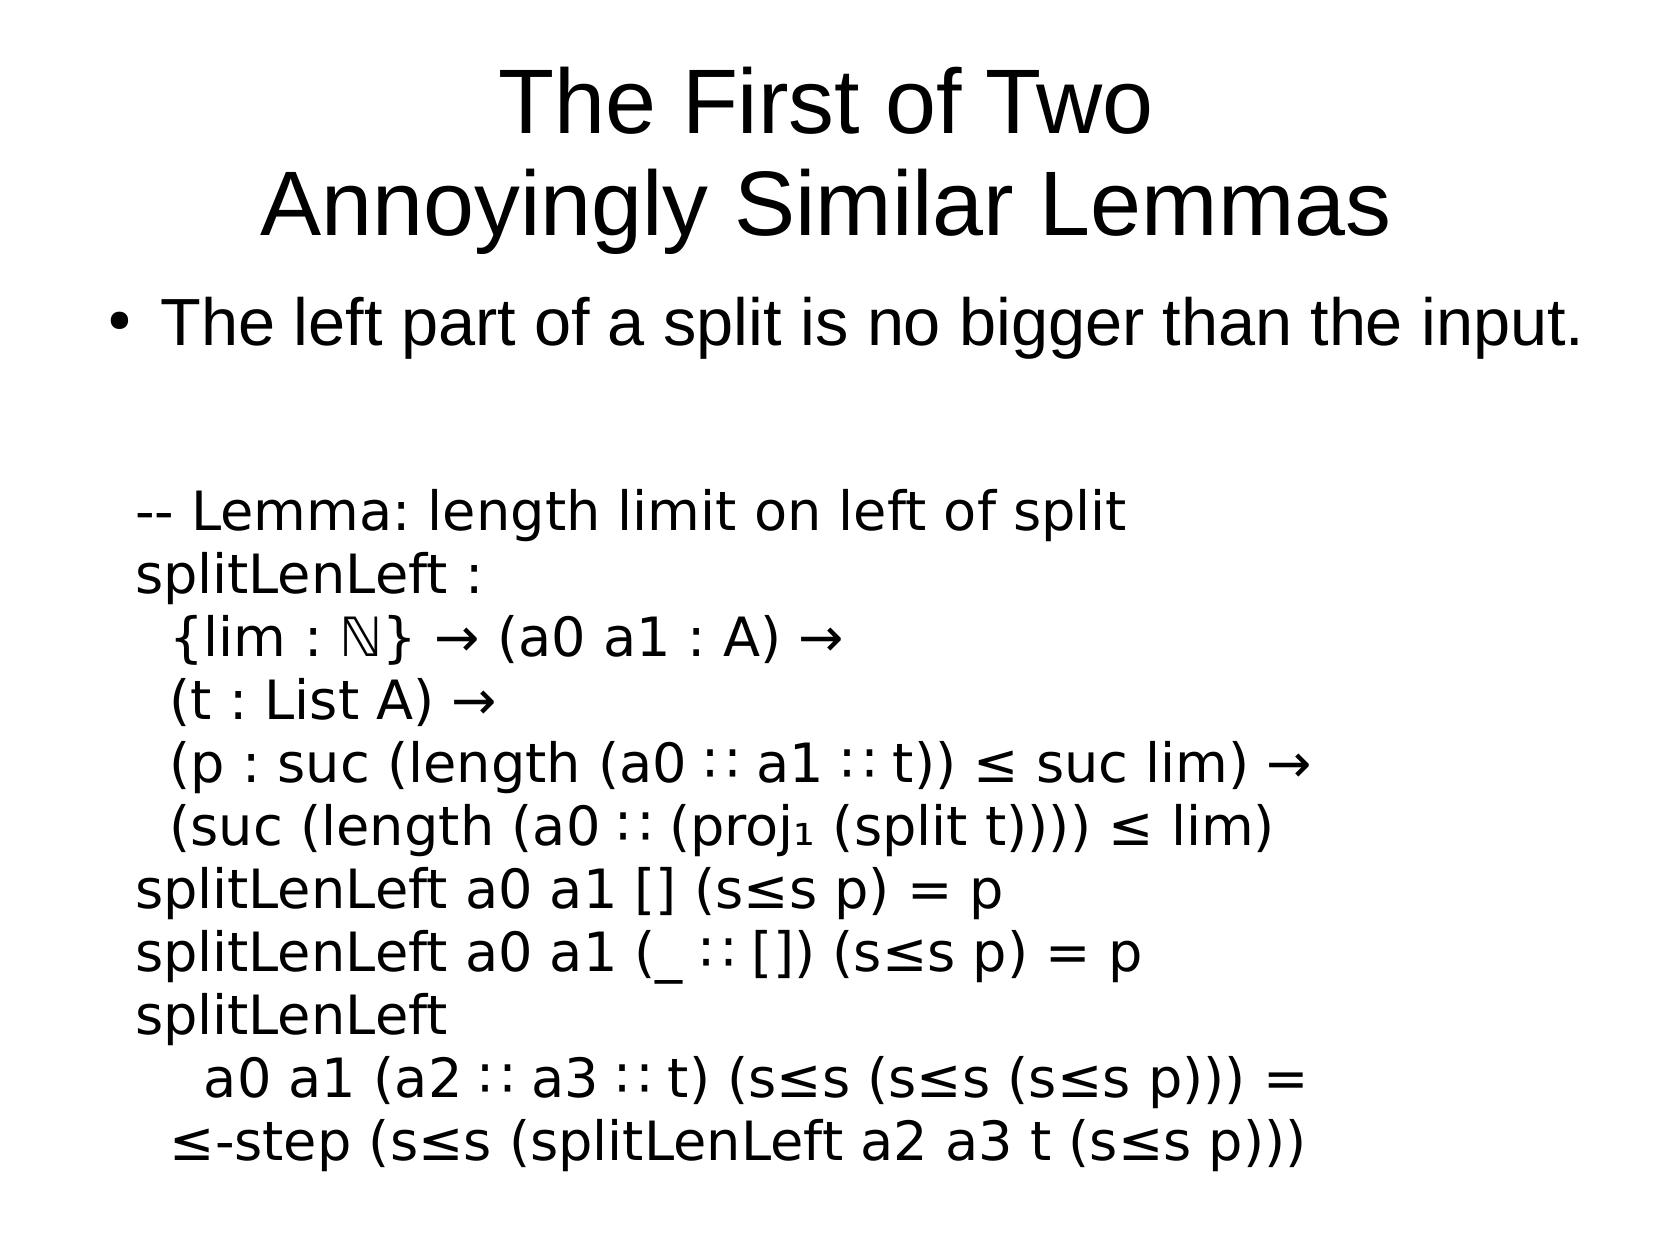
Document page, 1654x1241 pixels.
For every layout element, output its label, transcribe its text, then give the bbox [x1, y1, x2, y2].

title The First of Two Annoyingly Similar Lemmas [82, 49, 1571, 257]
list -- Lemma: length limit on left of split splitLenLeft : {lim : ℕ} → (a0 a1 : A) → (t : List A) → (p : suc (length (a0 ∷ a1 ∷ t)) ≤ suc lim) → (suc (length (a0 ∷ (proj₁ (split t)))) ≤ lim) splitLenLeft a0 a1 [] (s≤s p) = p splitLenLeft a0 a1 (_ ∷ []) (s≤s p) = p splitLenLeft a0 a1 (a2 ∷ a3 ∷ t) (s≤s (s≤s (s≤s p))) = ≤-step (s≤s (splitLenLeft a2 a3 t (s≤s p))) [135, 480, 1636, 1201]
list The left part of a split is no bigger than the input. [90, 285, 1628, 406]
